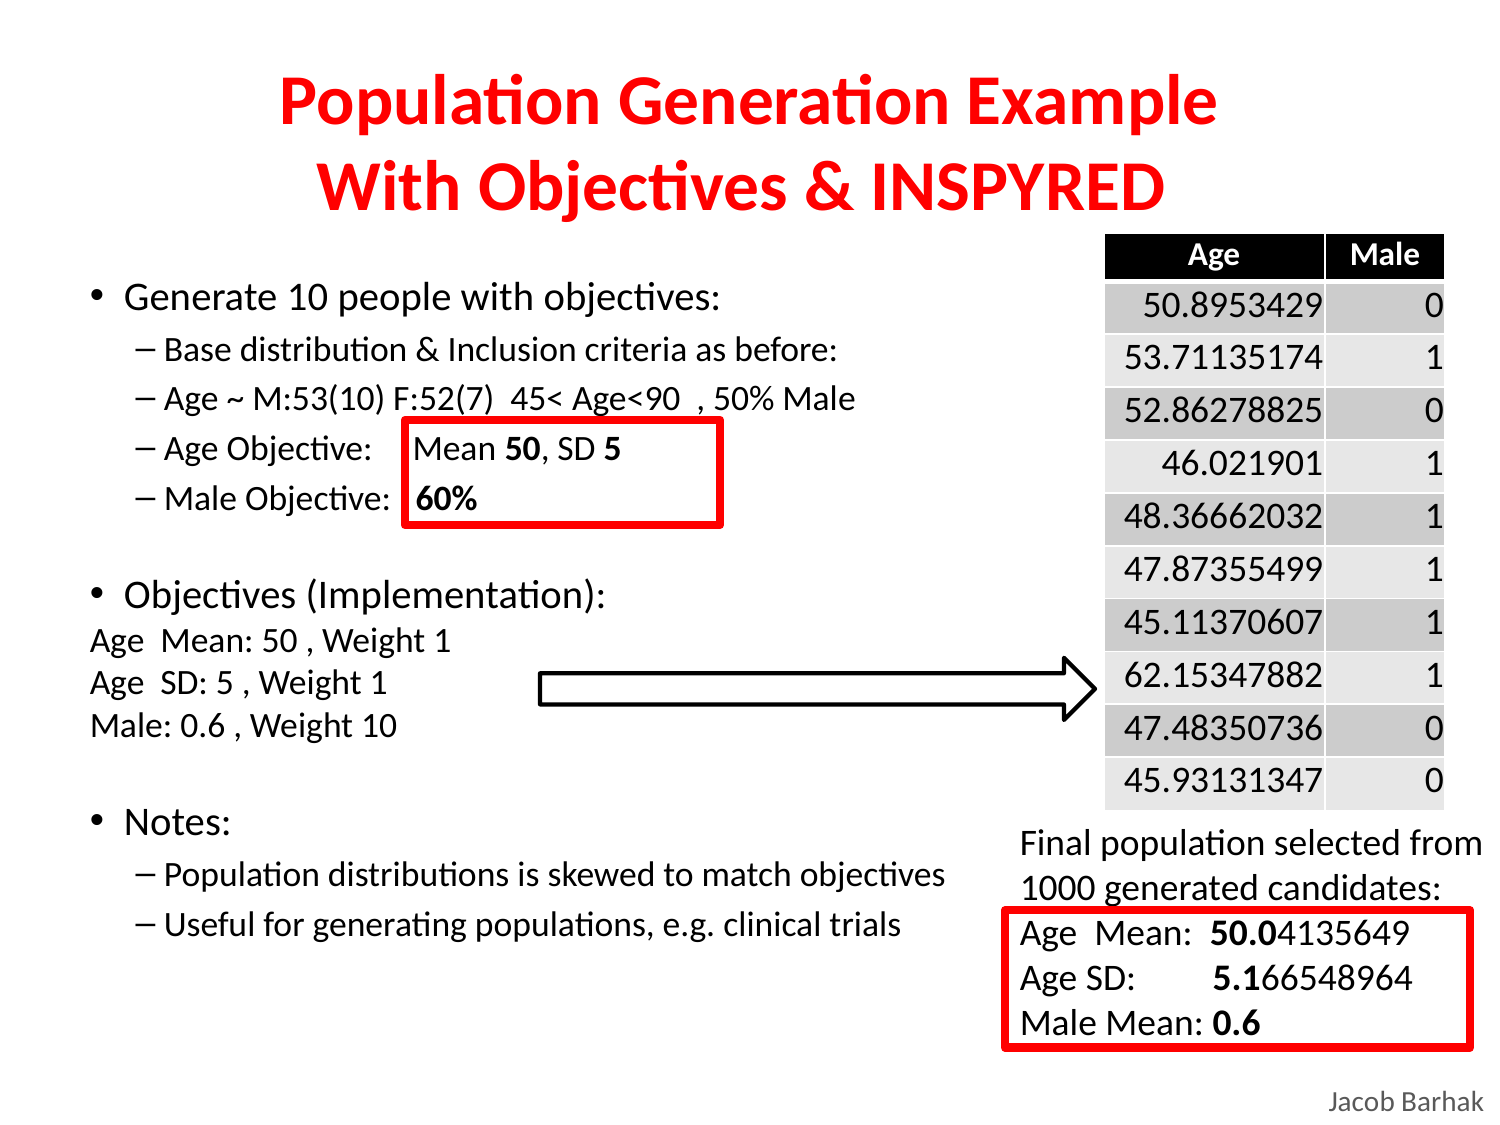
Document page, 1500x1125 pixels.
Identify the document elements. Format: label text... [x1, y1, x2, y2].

table_cell 1 [1326, 335, 1444, 386]
table_cell 46.021901 [1105, 441, 1324, 492]
table_cell 1 [1326, 652, 1444, 703]
text_box Population Generation Example With Objectives & INSPYRED [74, 45, 1425, 233]
table_cell 53.71135174 [1105, 335, 1324, 386]
text_box Final population selected from 1000 generated candidates: Age Mean: 50.04135649 Age SD: 5.166548964 Male Mean: 0.6 [1005, 810, 1500, 1050]
table_cell 45.93131347 [1105, 758, 1324, 810]
table_cell 0 [1326, 284, 1444, 333]
table_header Male [1326, 234, 1444, 279]
table_cell 1 [1326, 441, 1444, 492]
table_cell 62.15347882 [1105, 652, 1324, 703]
table_cell 45.11370607 [1105, 599, 1324, 651]
text_box Final population selected from 1000 generated candidates: Age Mean: 50.04135649 Age SD: 5.166548964 Male Mean: 0.6 [1009, 914, 1466, 1043]
table_cell 0 [1326, 705, 1444, 756]
text_box Generate 10 people with objectives: Base distribution & Inclusion criteria as before: Age ~ M:53(10) F:52(7) 45< Age<90 , 50% Male Age Objective: Mean 50, SD 5 Male Objective: 60% Objectives (Implementation): Age Mean: 50 , Weight 1 Age SD: 5 , Weight 1 Male: 0.6 , Weight 10 Notes: Population distributions is skewed to match objectives Useful for generating populations, e.g. clinical trials [74, 262, 1103, 1005]
table_cell 1 [1326, 599, 1444, 651]
table_cell 1 [1326, 547, 1444, 598]
table_cell 1 [1326, 494, 1444, 545]
table_cell 47.48350736 [1105, 705, 1324, 756]
text_box [540, 657, 1096, 721]
table_cell 48.36662032 [1105, 494, 1324, 545]
table_cell 50.8953429 [1105, 284, 1324, 333]
table_cell 52.86278825 [1105, 388, 1324, 439]
table_cell 47.87355499 [1105, 547, 1324, 598]
table_cell 0 [1326, 388, 1444, 439]
table_cell 0 [1326, 758, 1444, 810]
table_header Age [1105, 234, 1324, 279]
